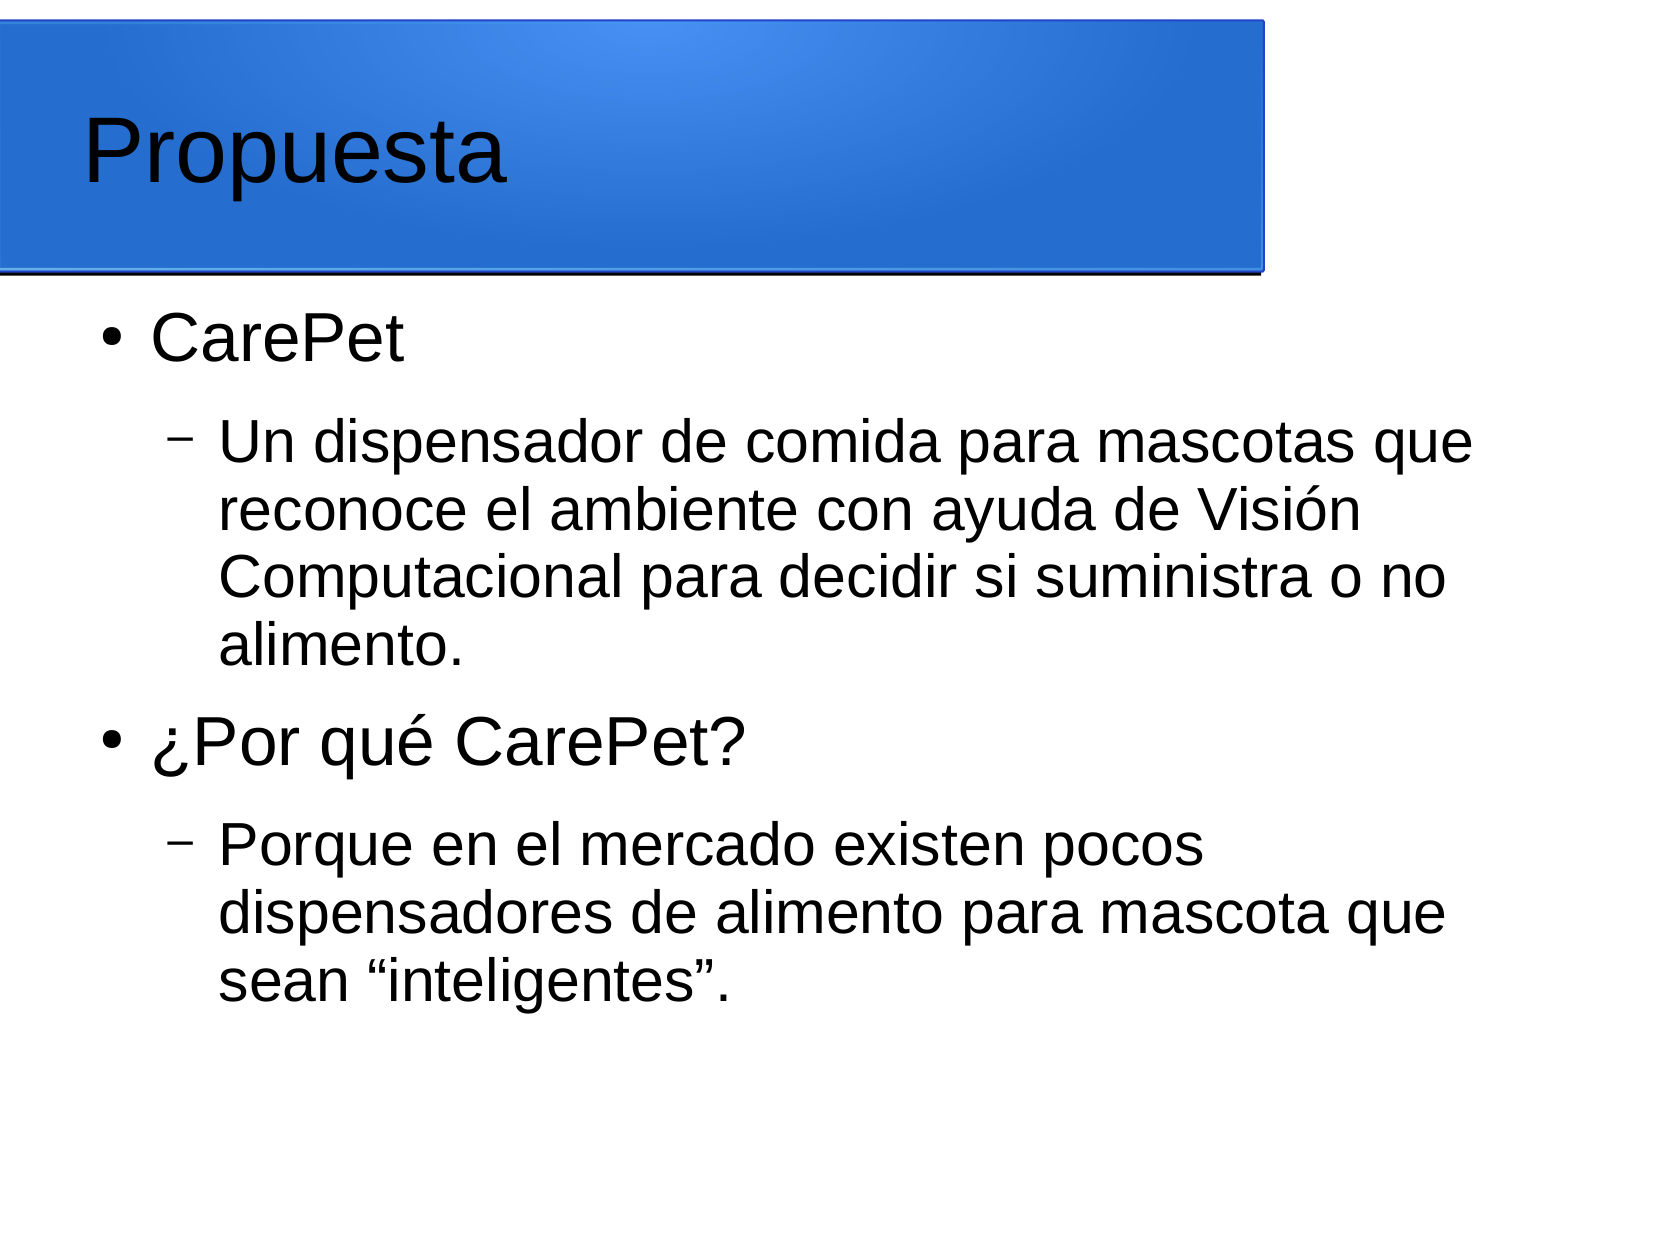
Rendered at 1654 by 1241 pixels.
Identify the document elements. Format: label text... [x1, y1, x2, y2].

title Propuesta [82, 47, 1235, 252]
list CarePet Un dispensador de comida para mascotas que reconoce el ambiente con ayuda de Visión Computacional para decidir si suministra o no alimento. ¿Por qué CarePet? Porque en el mercado existen pocos dispensadores de alimento para mascota que sean “inteligentes”. [82, 299, 1571, 1019]
